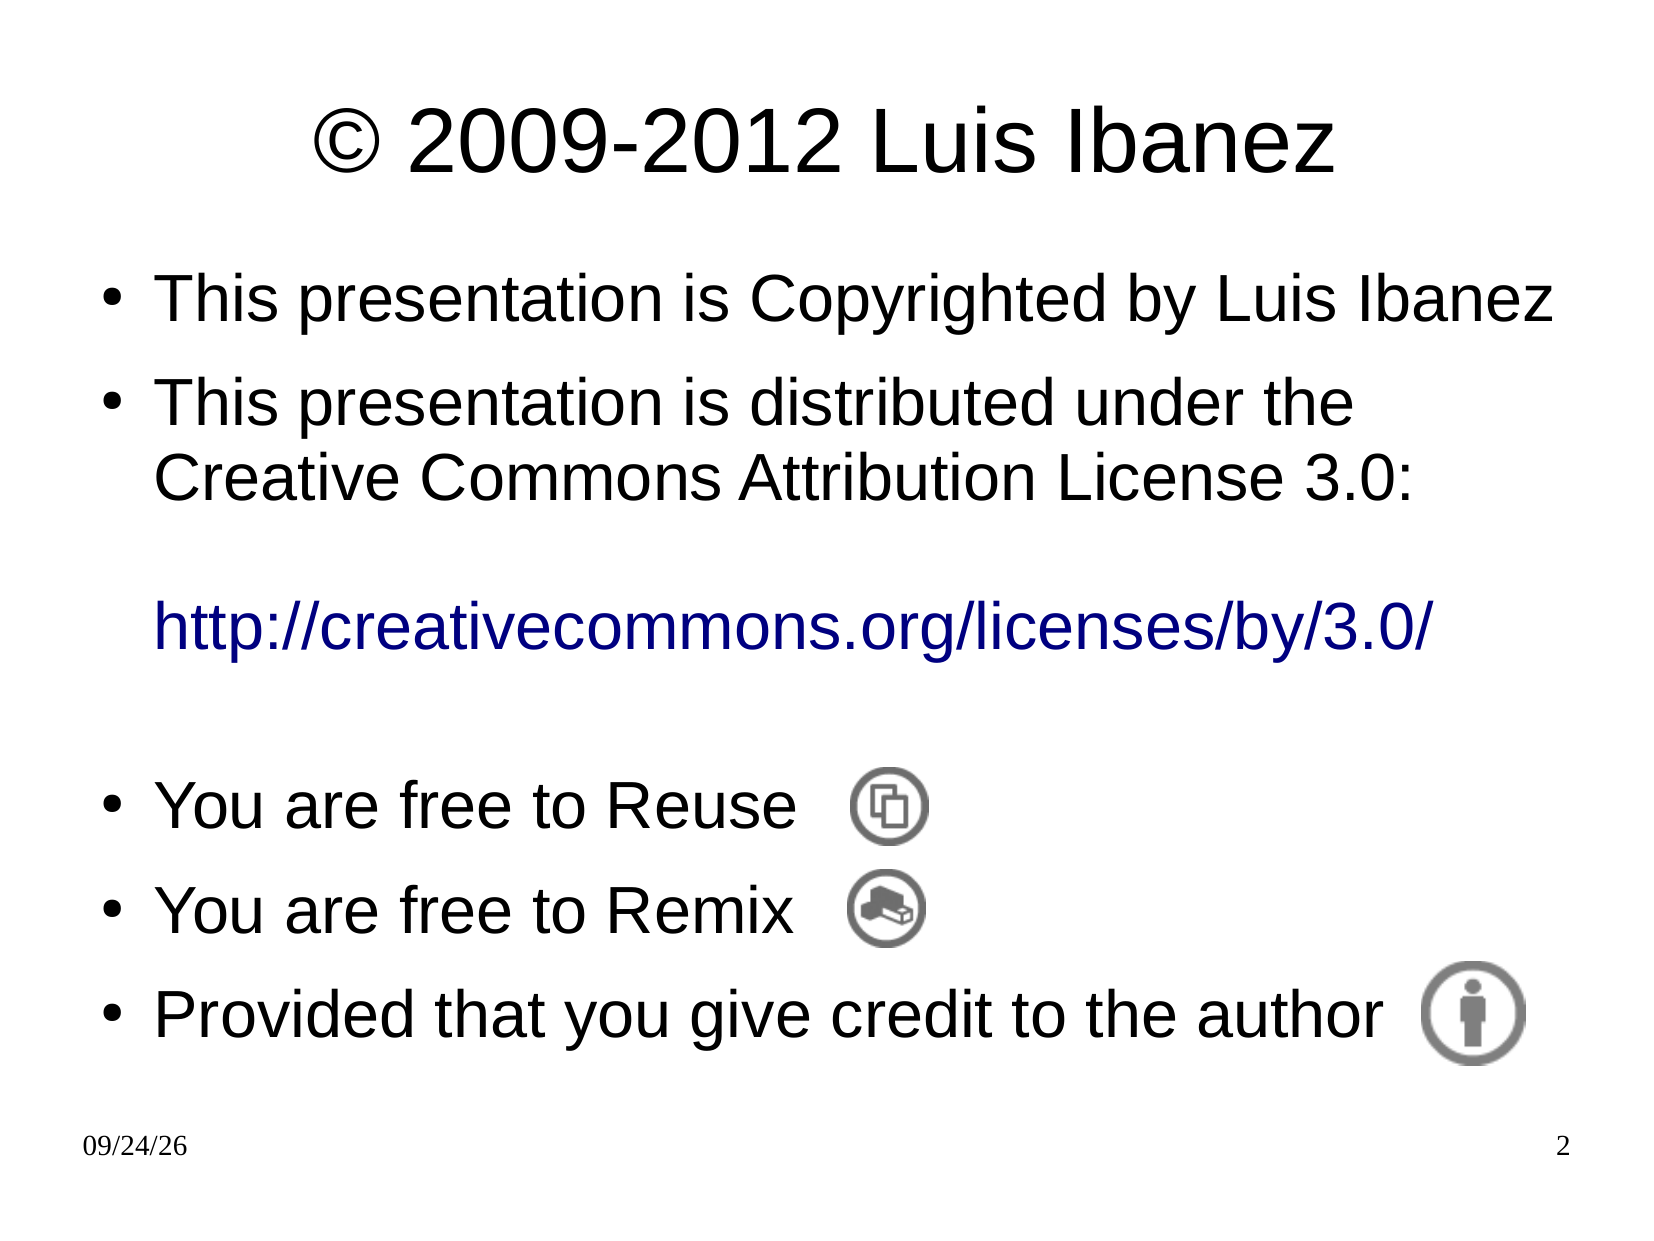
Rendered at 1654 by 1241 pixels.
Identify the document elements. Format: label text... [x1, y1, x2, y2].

list This presentation is Copyrighted by Luis Ibanez This presentation is distributed under the Creative Commons Attribution License 3.0: http://creativecommons.org/licenses/by/3.0/ You are free to Reuse You are free to Remix Provided that you give credit to the author [82, 260, 1571, 1052]
picture [850, 767, 929, 846]
picture [847, 869, 926, 948]
picture [1421, 961, 1526, 1066]
title © 2009-2012 Luis Ibanez [82, 37, 1571, 245]
